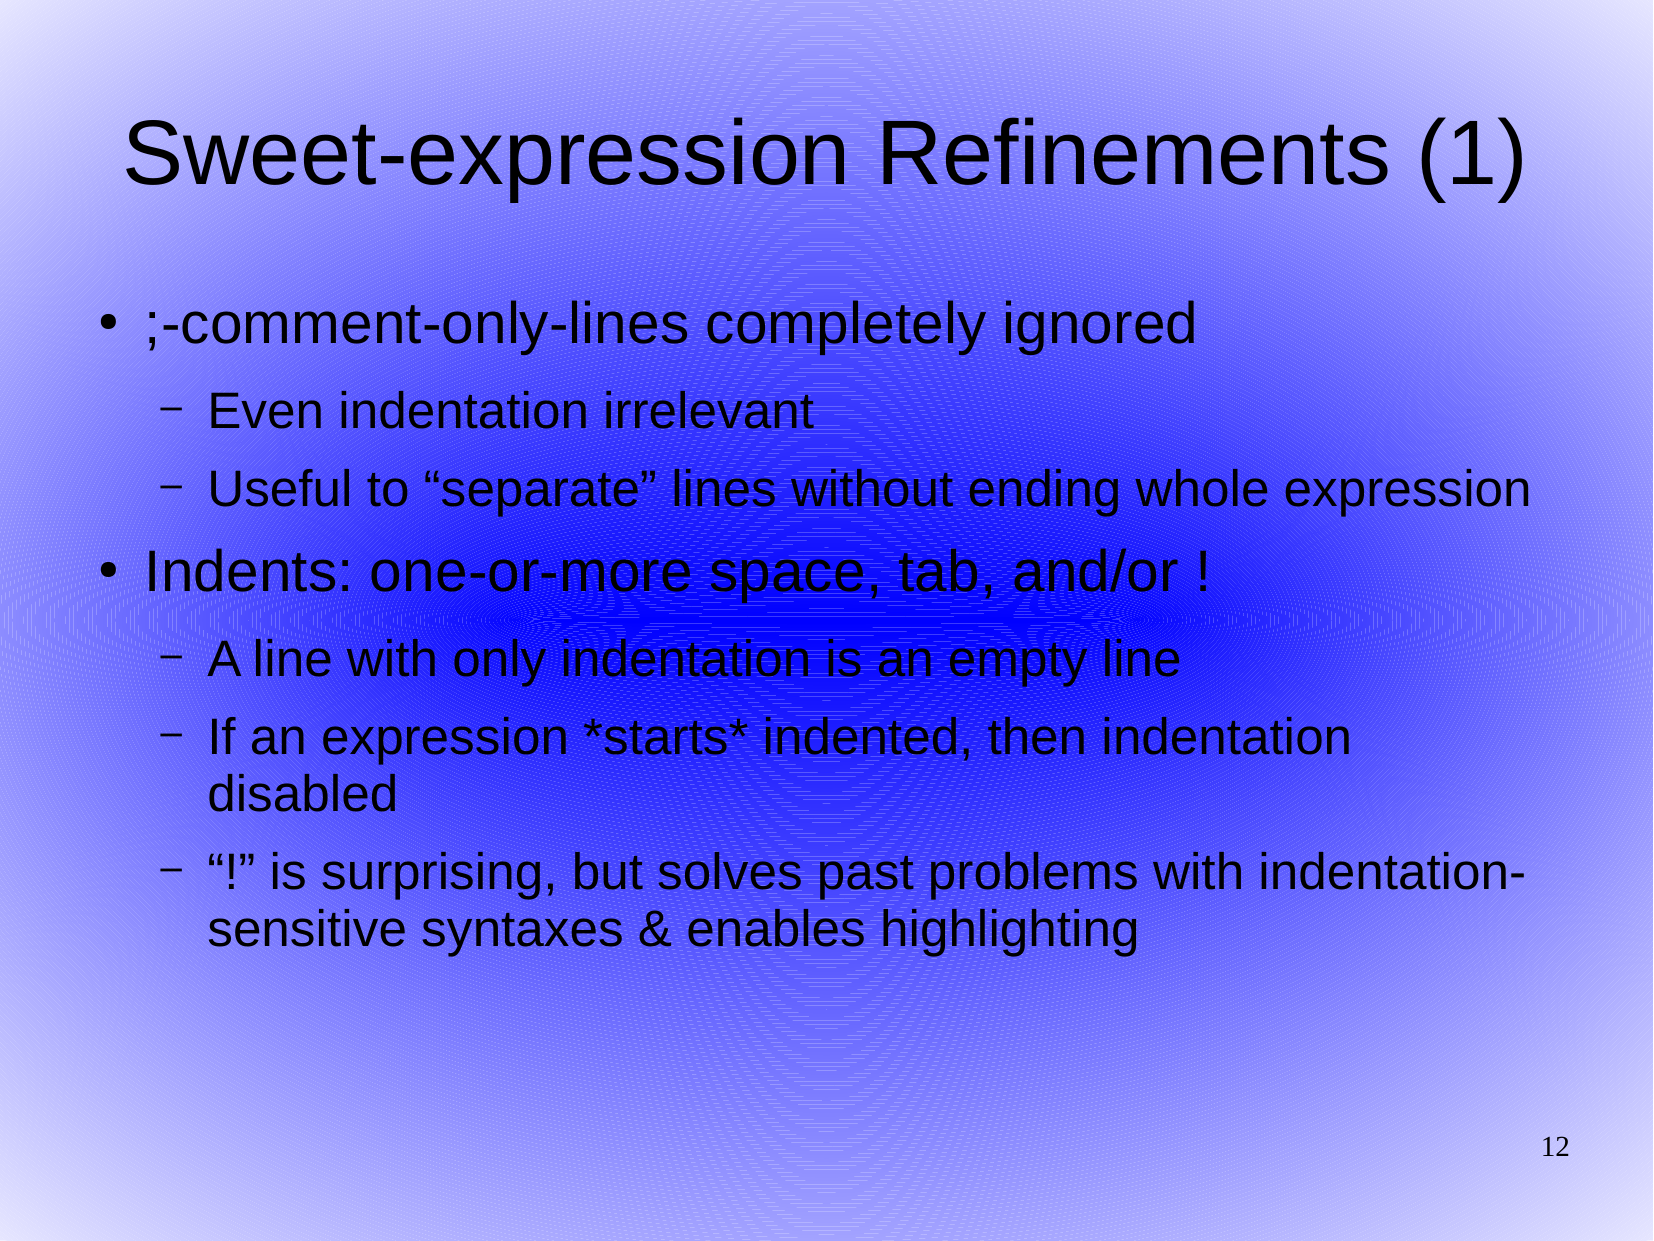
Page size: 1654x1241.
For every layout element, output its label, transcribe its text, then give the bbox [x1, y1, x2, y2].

list ;-comment-only-lines completely ignored Even indentation irrelevant Useful to “separate” lines without ending whole expression Indents: one-or-more space, tab, and/or ! A line with only indentation is an empty line If an expression *starts* indented, then indentation disabled “!” is surprising, but solves past problems with indentation-sensitive syntaxes & enables highlighting [82, 290, 1538, 1010]
title Sweet-expression Refinements (1) [82, 49, 1571, 257]
